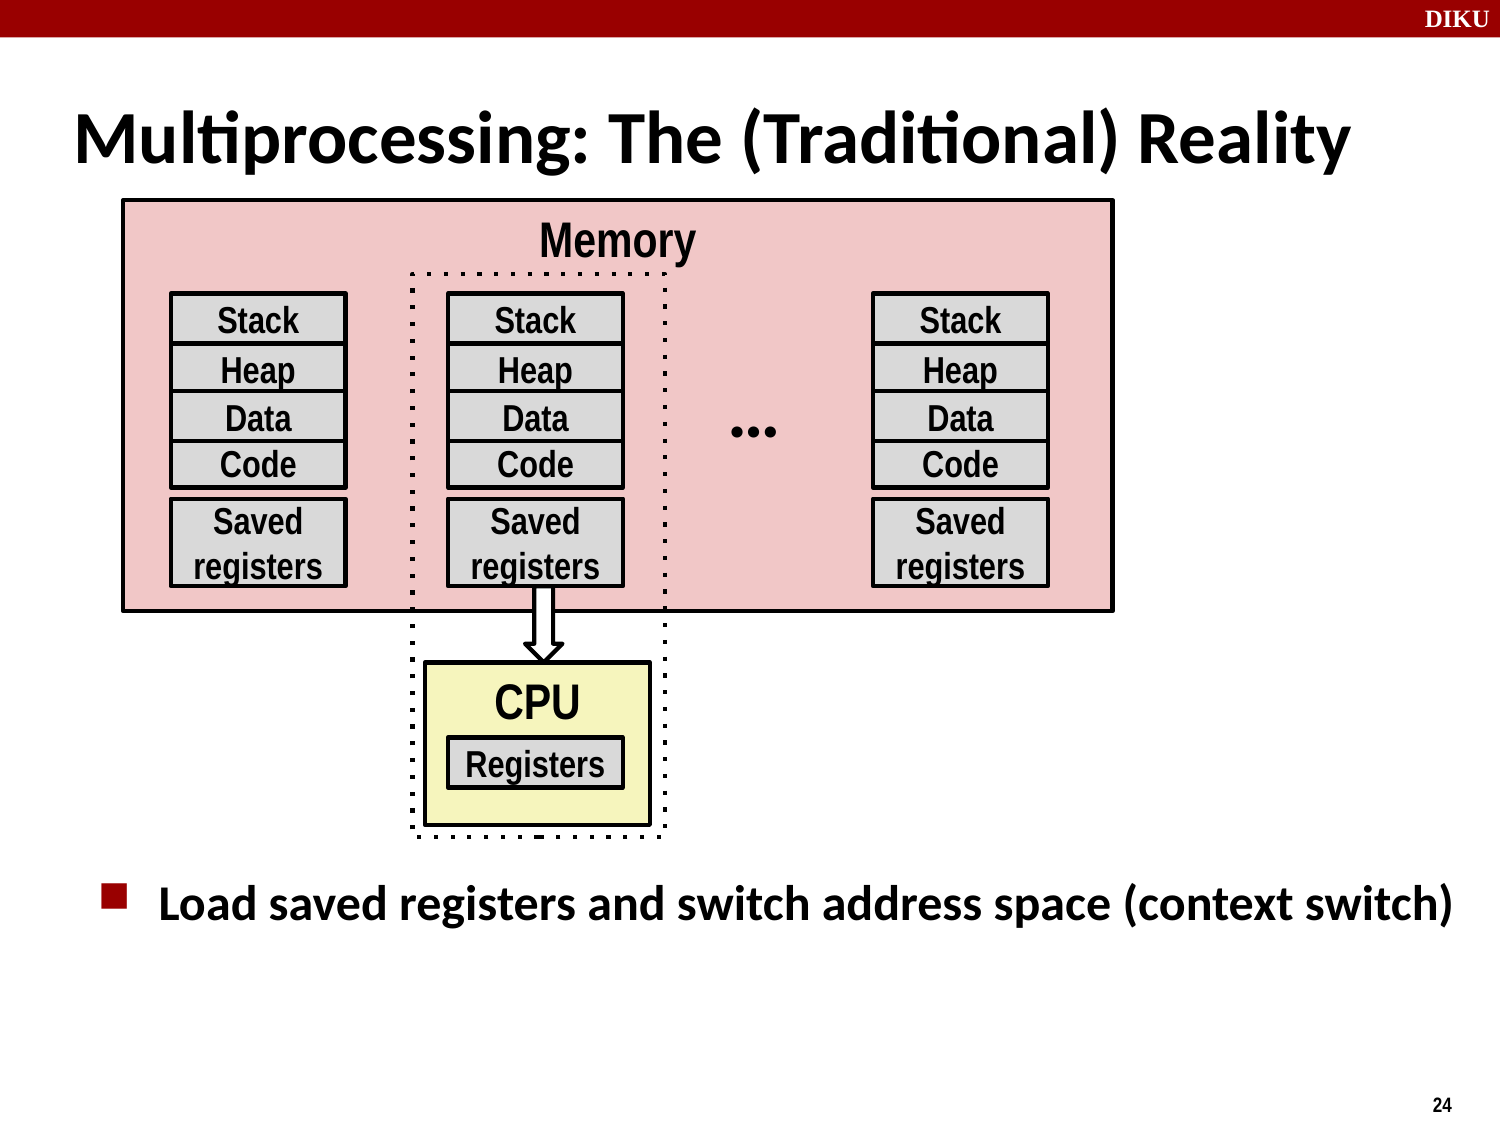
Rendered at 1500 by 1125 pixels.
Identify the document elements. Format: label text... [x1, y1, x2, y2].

text_box Heap [985, 366, 992, 380]
text_box Heap [170, 343, 346, 390]
text_box [525, 586, 563, 663]
text_box Memory [123, 199, 1113, 612]
text_box Data [872, 390, 1048, 441]
text_box Code [872, 441, 1048, 488]
text_box Heap [282, 366, 289, 380]
text_box Stack [447, 293, 623, 343]
text_box Code [447, 441, 623, 488]
text_box Saved registers [170, 498, 346, 587]
text_box Stack [170, 293, 346, 343]
text_box Heap [447, 343, 623, 390]
text_box Registers [447, 737, 623, 788]
text_box Saved registers [872, 498, 1048, 587]
text_box Heap [560, 366, 567, 380]
title Multiprocessing: The (Traditional) Reality [58, 71, 1450, 197]
list Load saved registers and switch address space (context switch) [87, 862, 1488, 950]
text_box Saved registers [447, 498, 623, 587]
text_box Data [447, 390, 623, 441]
text_box CPU [424, 662, 650, 825]
text_box Heap [872, 343, 1048, 390]
text_box Code [170, 441, 346, 488]
text_box … [712, 355, 796, 460]
text_box Data [170, 390, 346, 441]
text_box Stack [872, 293, 1048, 343]
